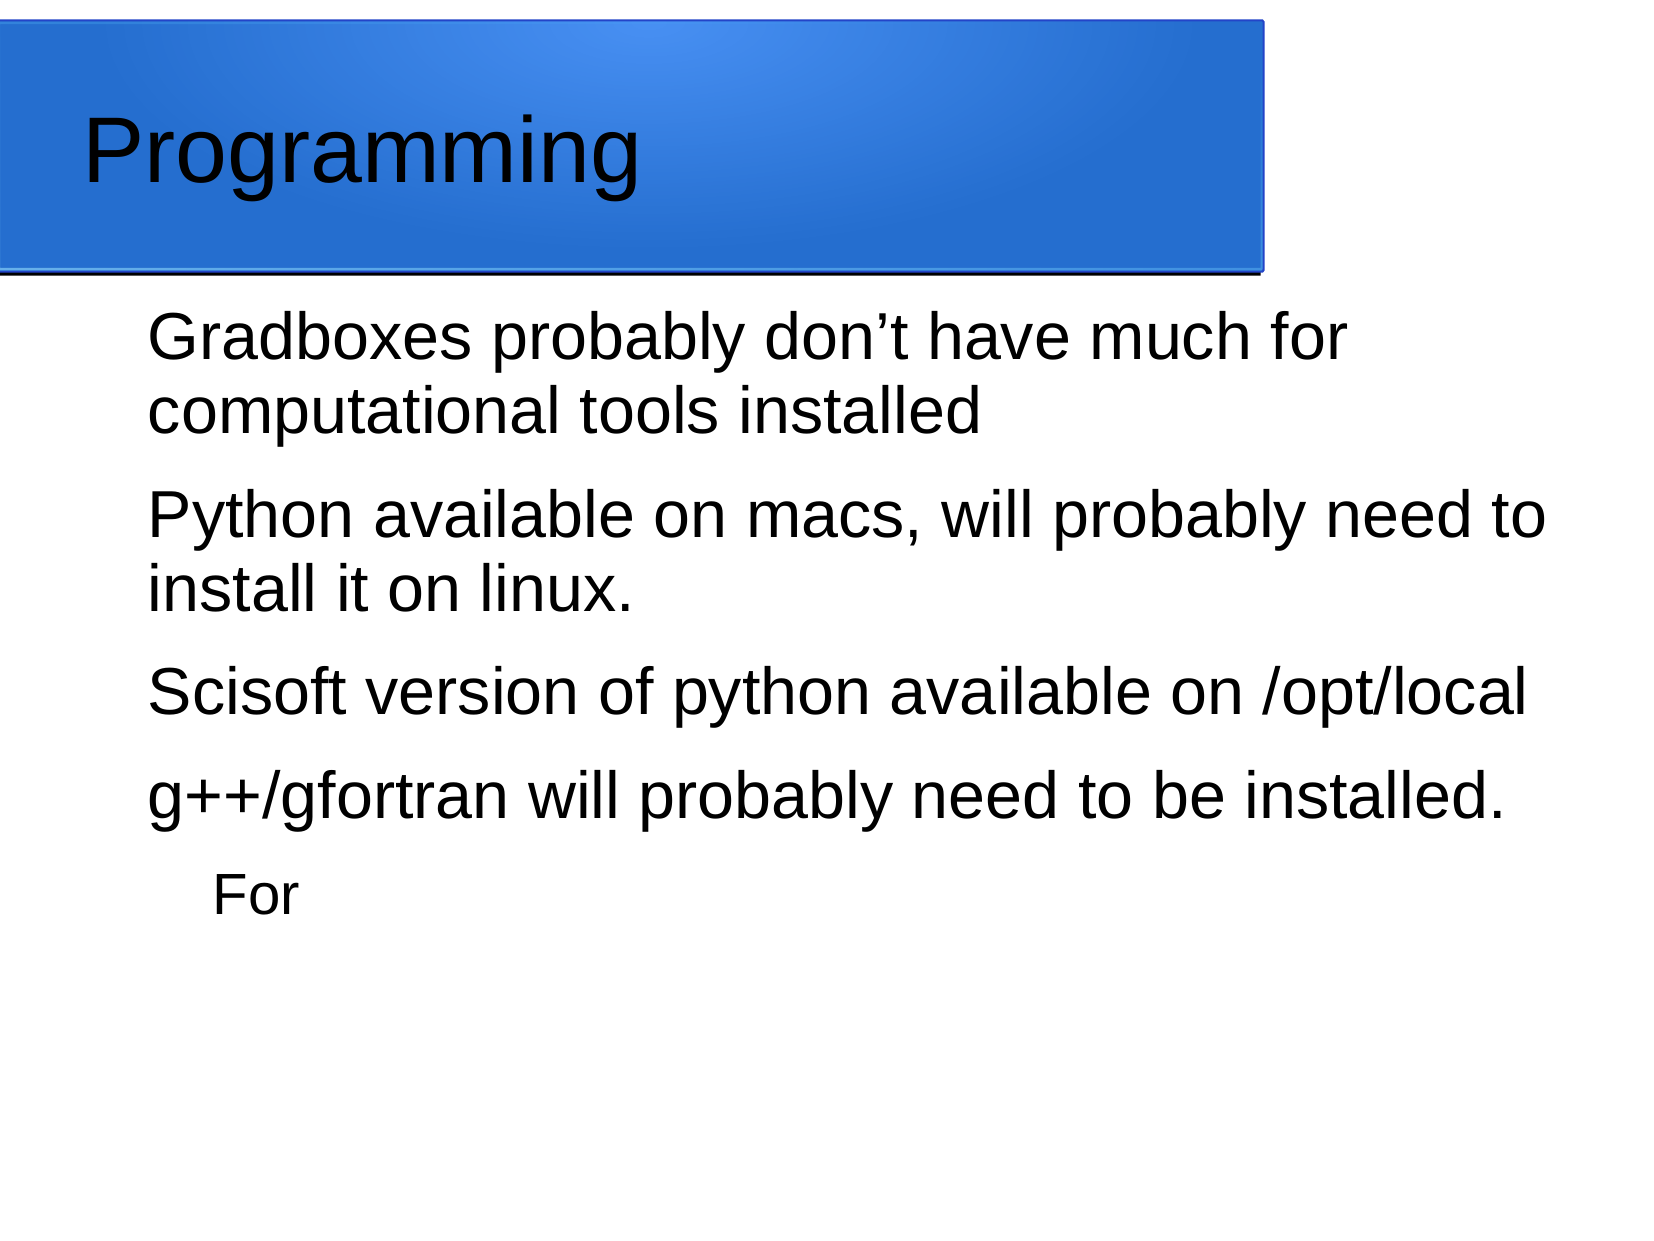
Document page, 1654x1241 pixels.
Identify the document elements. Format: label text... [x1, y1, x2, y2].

title Programming [82, 47, 1234, 253]
list Gradboxes probably don’t have much for computational tools installed Python available on macs, will probably need to install it on linux. Scisoft version of python available on /opt/local g++/gfortran will probably need to be installed. For [82, 299, 1571, 1019]
